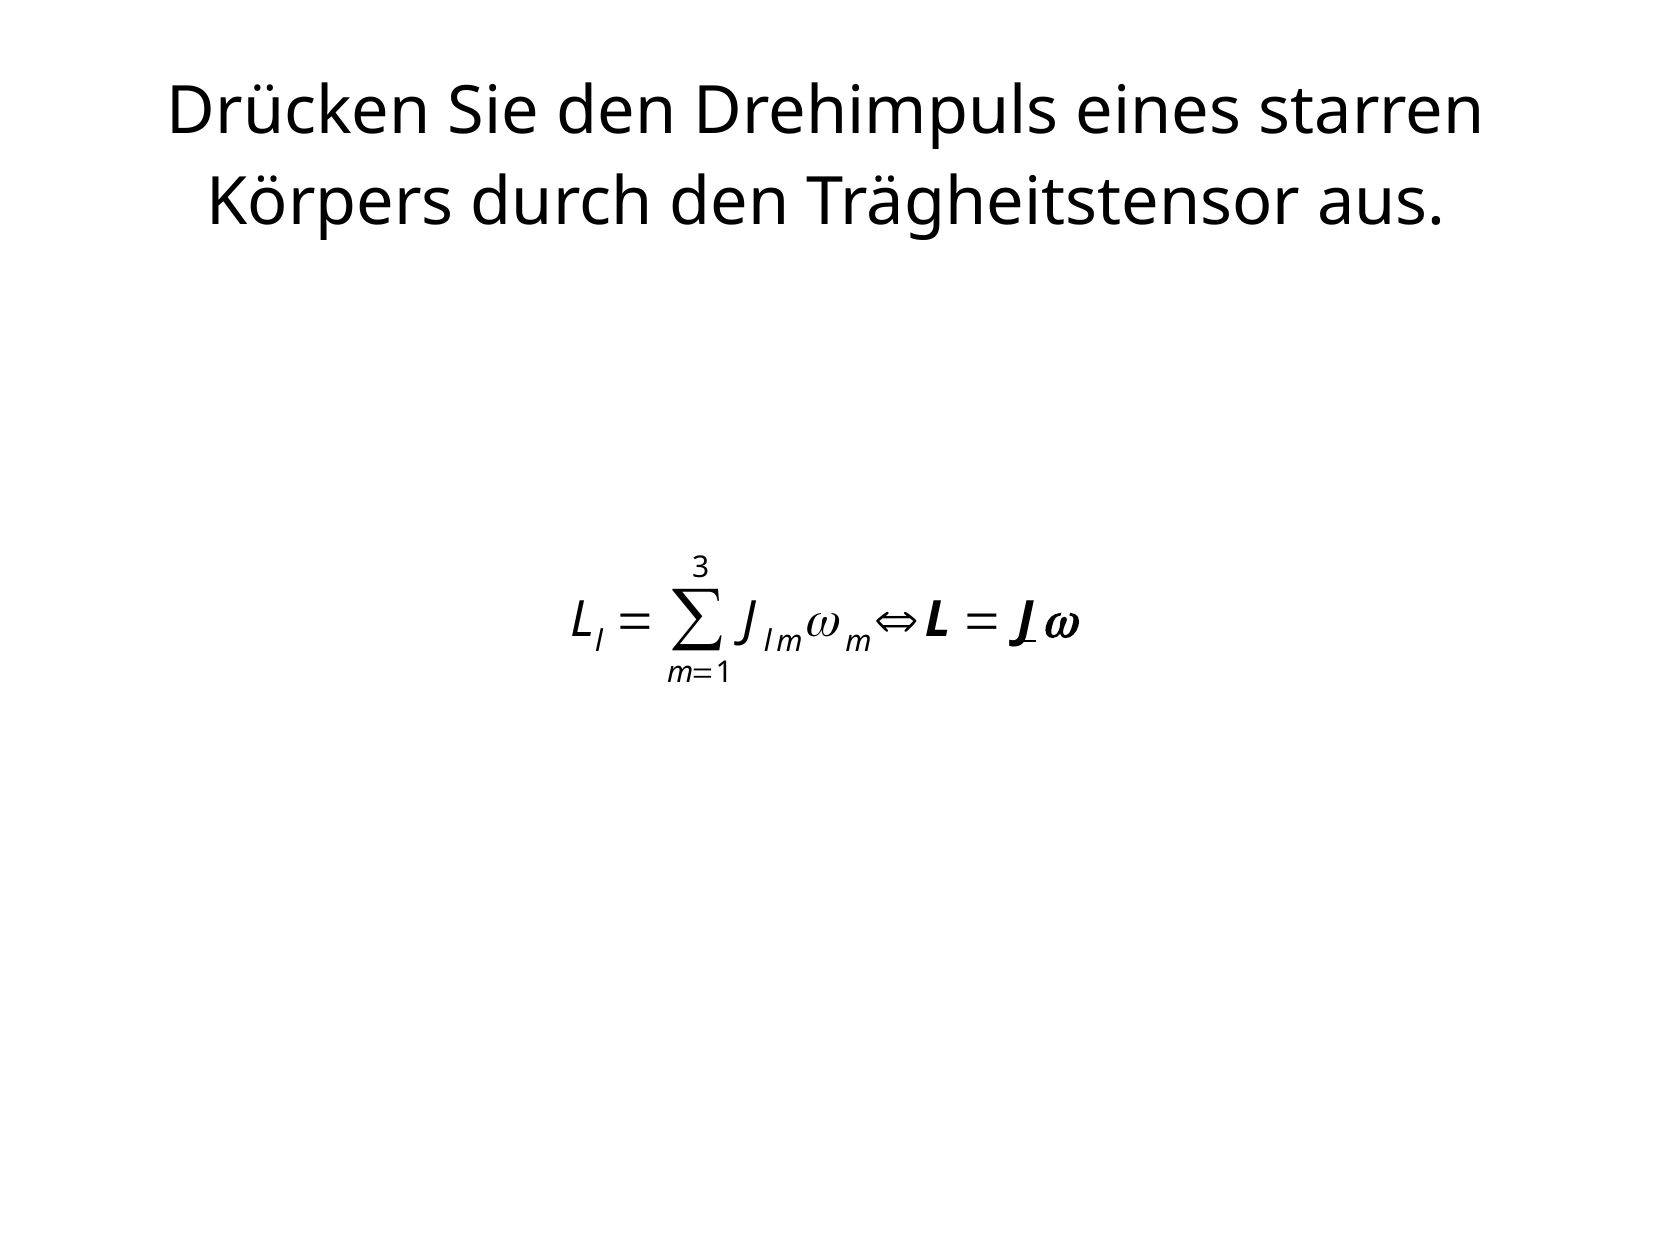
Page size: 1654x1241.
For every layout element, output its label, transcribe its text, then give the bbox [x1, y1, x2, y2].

chart [564, 549, 1090, 691]
title Drücken Sie den Drehimpuls eines starren Körpers durch den Trägheitstensor aus. [82, 49, 1571, 257]
